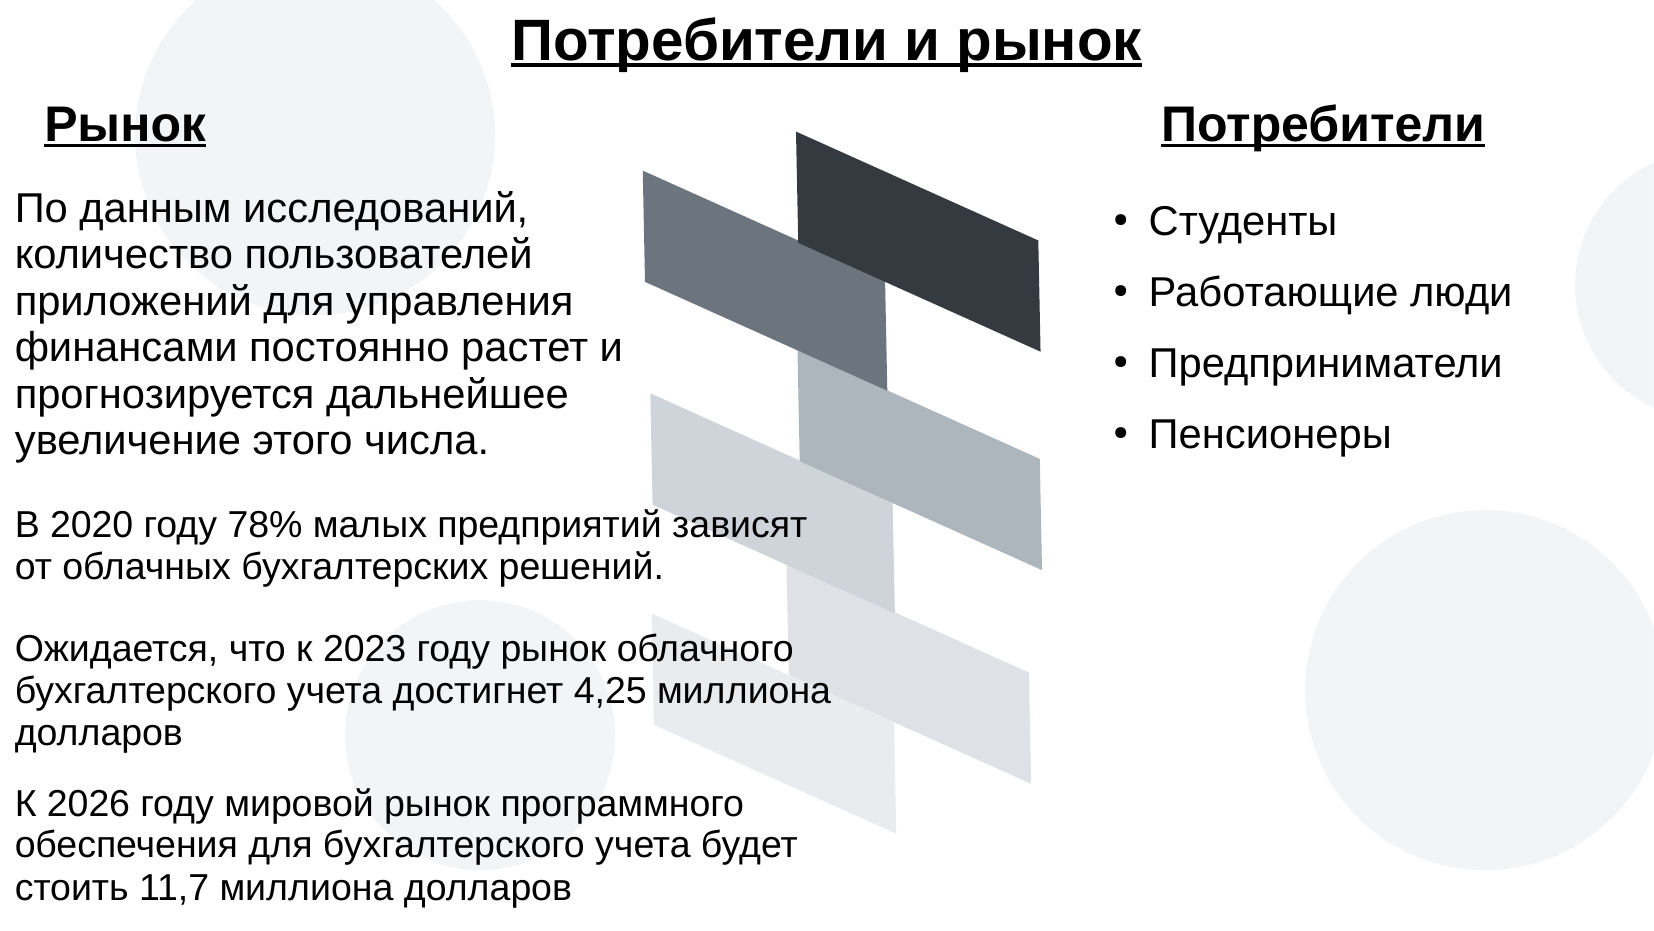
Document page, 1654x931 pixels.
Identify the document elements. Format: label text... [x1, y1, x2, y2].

text_box Потребители и рынок [496, 0, 1300, 145]
text_box Студенты Работающие люди Предприниматели Пенсионеры [1098, 190, 1654, 709]
text_box Рынок [29, 88, 449, 177]
text_box По данным исследований, количество пользователей приложений для управления финансами постоянно растет и прогнозируется дальнейшее увеличение этого числа. [0, 177, 650, 471]
text_box В 2020 году 78% малых предприятий зависят от облачных бухгалтерских решений. [0, 496, 827, 620]
text_box Ожидается, что к 2023 году рынок облачного бухгалтерского учета достигнет 4,25 миллиона долларов [0, 620, 916, 761]
text_box К 2026 году мировой рынок программного обеспечения для бухгалтерского учета будет стоить 11,7 миллиона долларов [0, 774, 886, 916]
text_box Потребители [1146, 88, 1565, 178]
